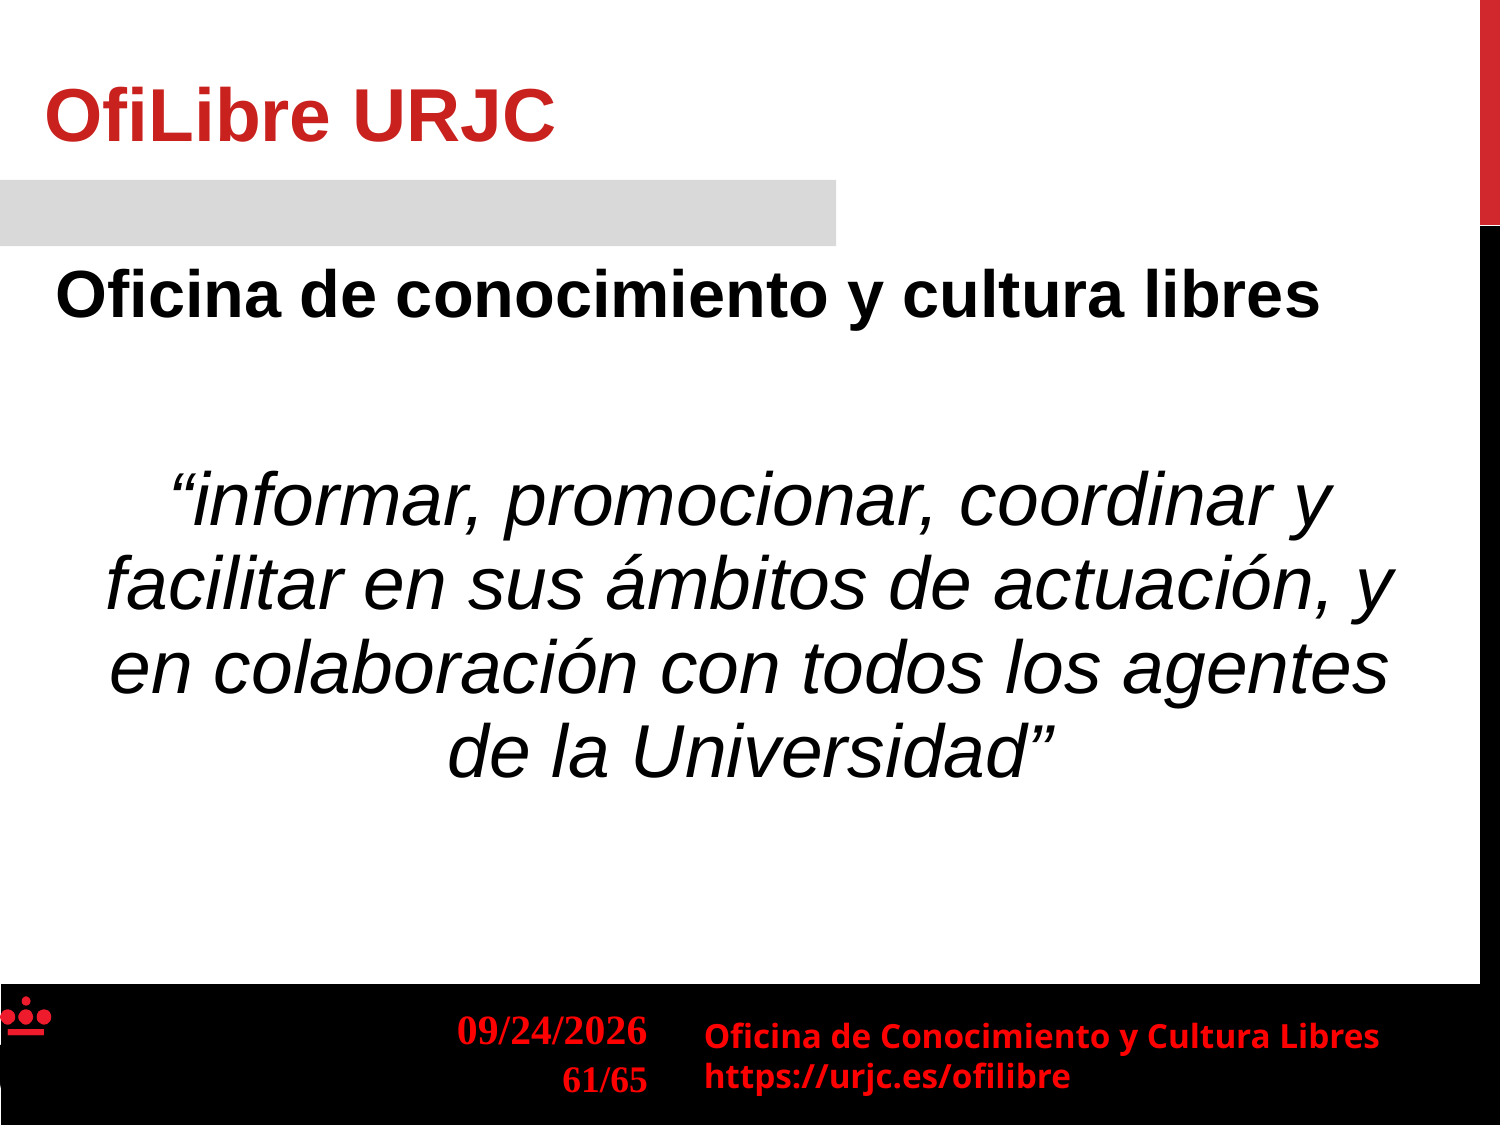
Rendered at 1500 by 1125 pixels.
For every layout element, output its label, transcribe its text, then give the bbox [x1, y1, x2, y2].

text_box “informar, promocionar, coordinar y facilitar en sus ámbitos de actuación, y en colaboración con todos los agentes de la Universidad” [45, 450, 1456, 856]
title [75, 15, 1425, 172]
text_box OfiLibre URJC [30, 66, 1036, 249]
text_box Oficina de conocimiento y cultura libres [40, 249, 1366, 346]
